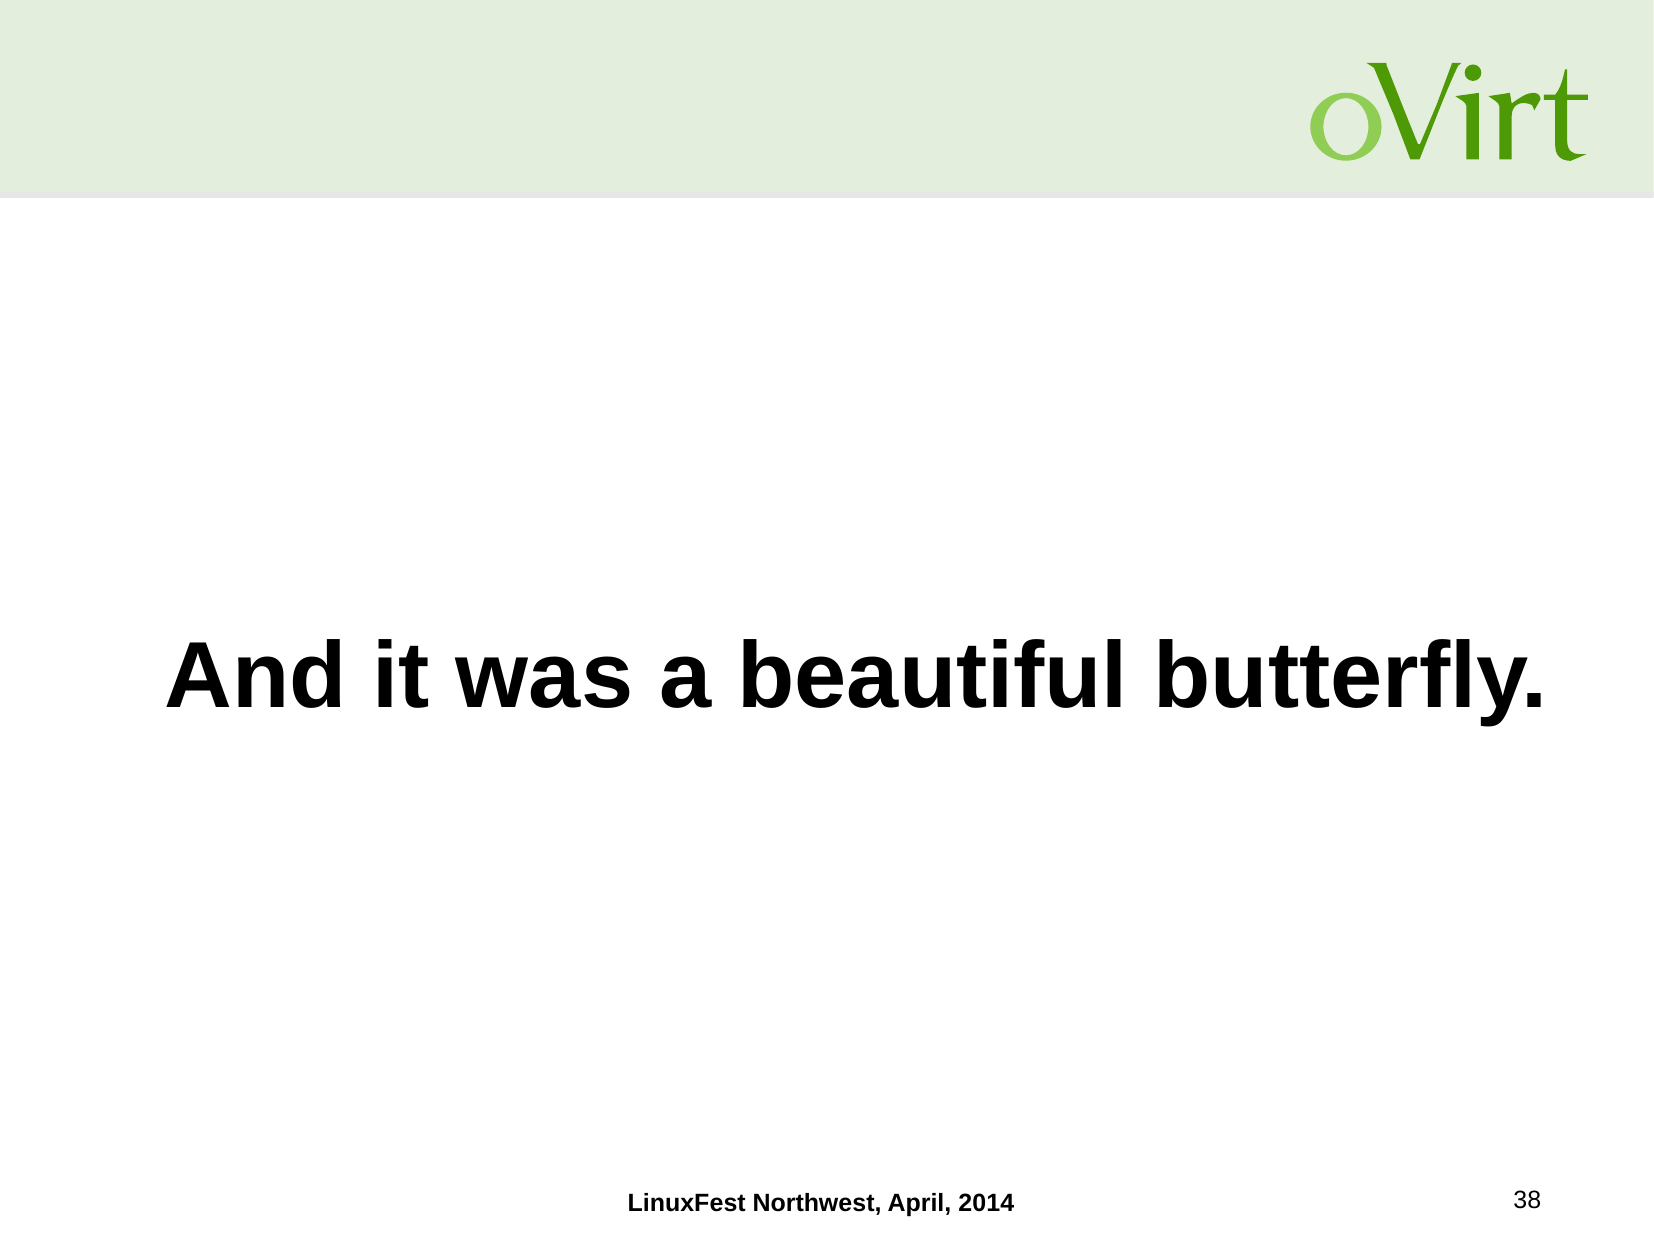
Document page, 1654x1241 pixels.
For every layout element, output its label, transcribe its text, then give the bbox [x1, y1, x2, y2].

text_box And it was a beautiful butterfly. [150, 615, 1654, 750]
